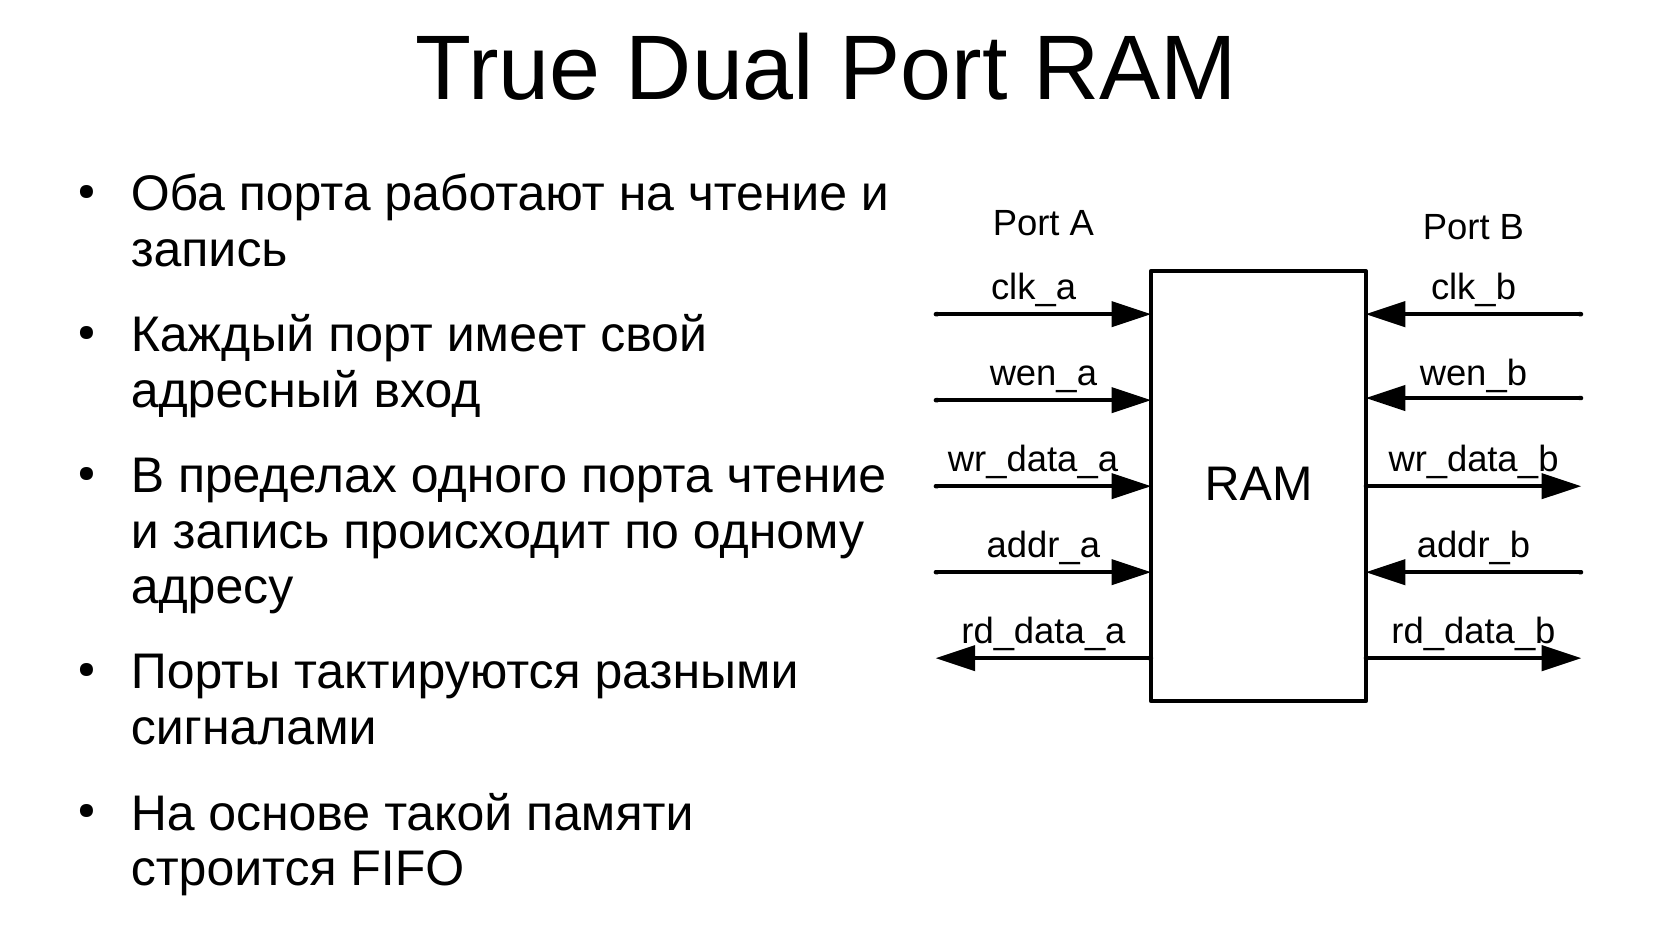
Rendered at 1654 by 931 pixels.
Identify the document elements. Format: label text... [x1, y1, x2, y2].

title True Dual Port RAM [82, 0, 1571, 146]
picture [887, 186, 1631, 712]
list Оба порта работают на чтение и запись Каждый порт имеет свой адресный вход В пределах одного порта чтение и запись происходит по одному адресу Порты тактируются разными сигналами На основе такой памяти строится FIFO [60, 165, 901, 901]
